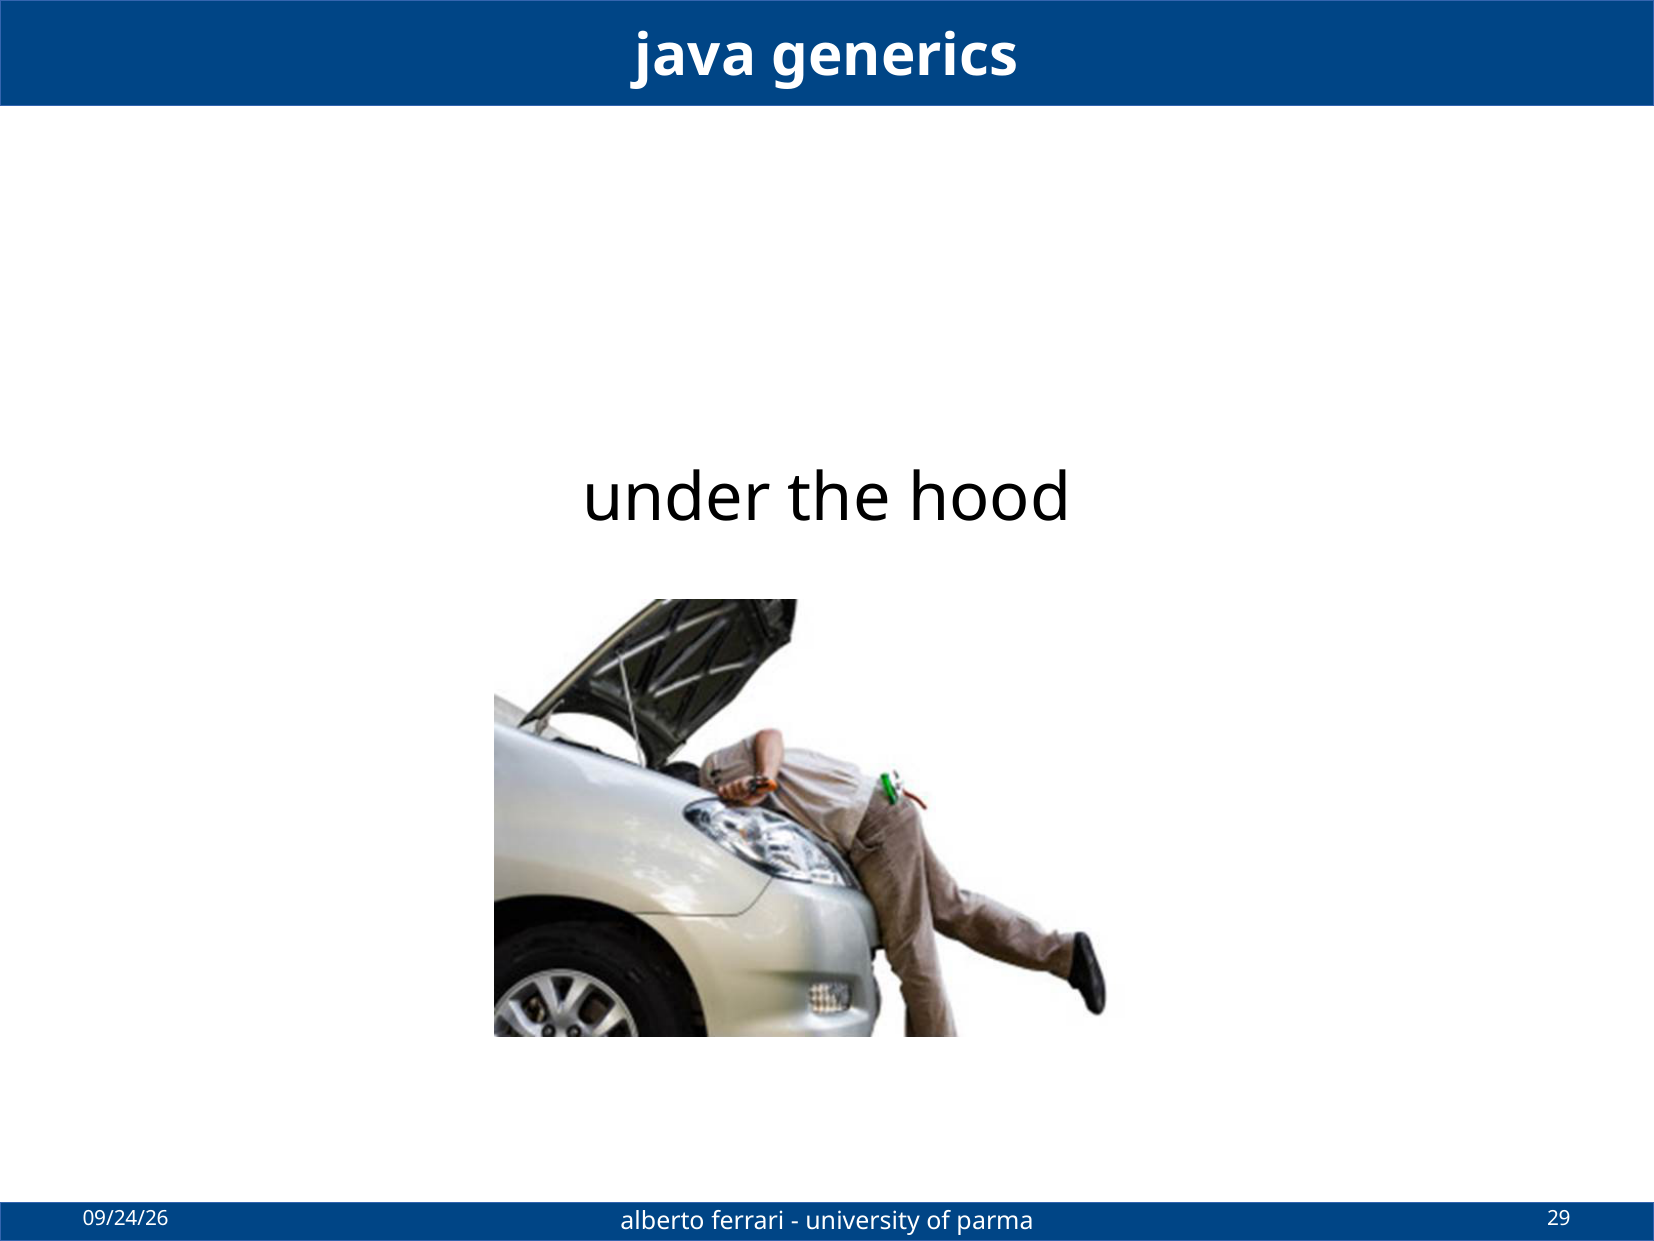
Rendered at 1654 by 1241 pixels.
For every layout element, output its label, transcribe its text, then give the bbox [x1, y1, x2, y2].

picture [494, 599, 1205, 1037]
subtitle under the hood [82, 135, 1571, 855]
title java generics [0, 0, 1654, 106]
